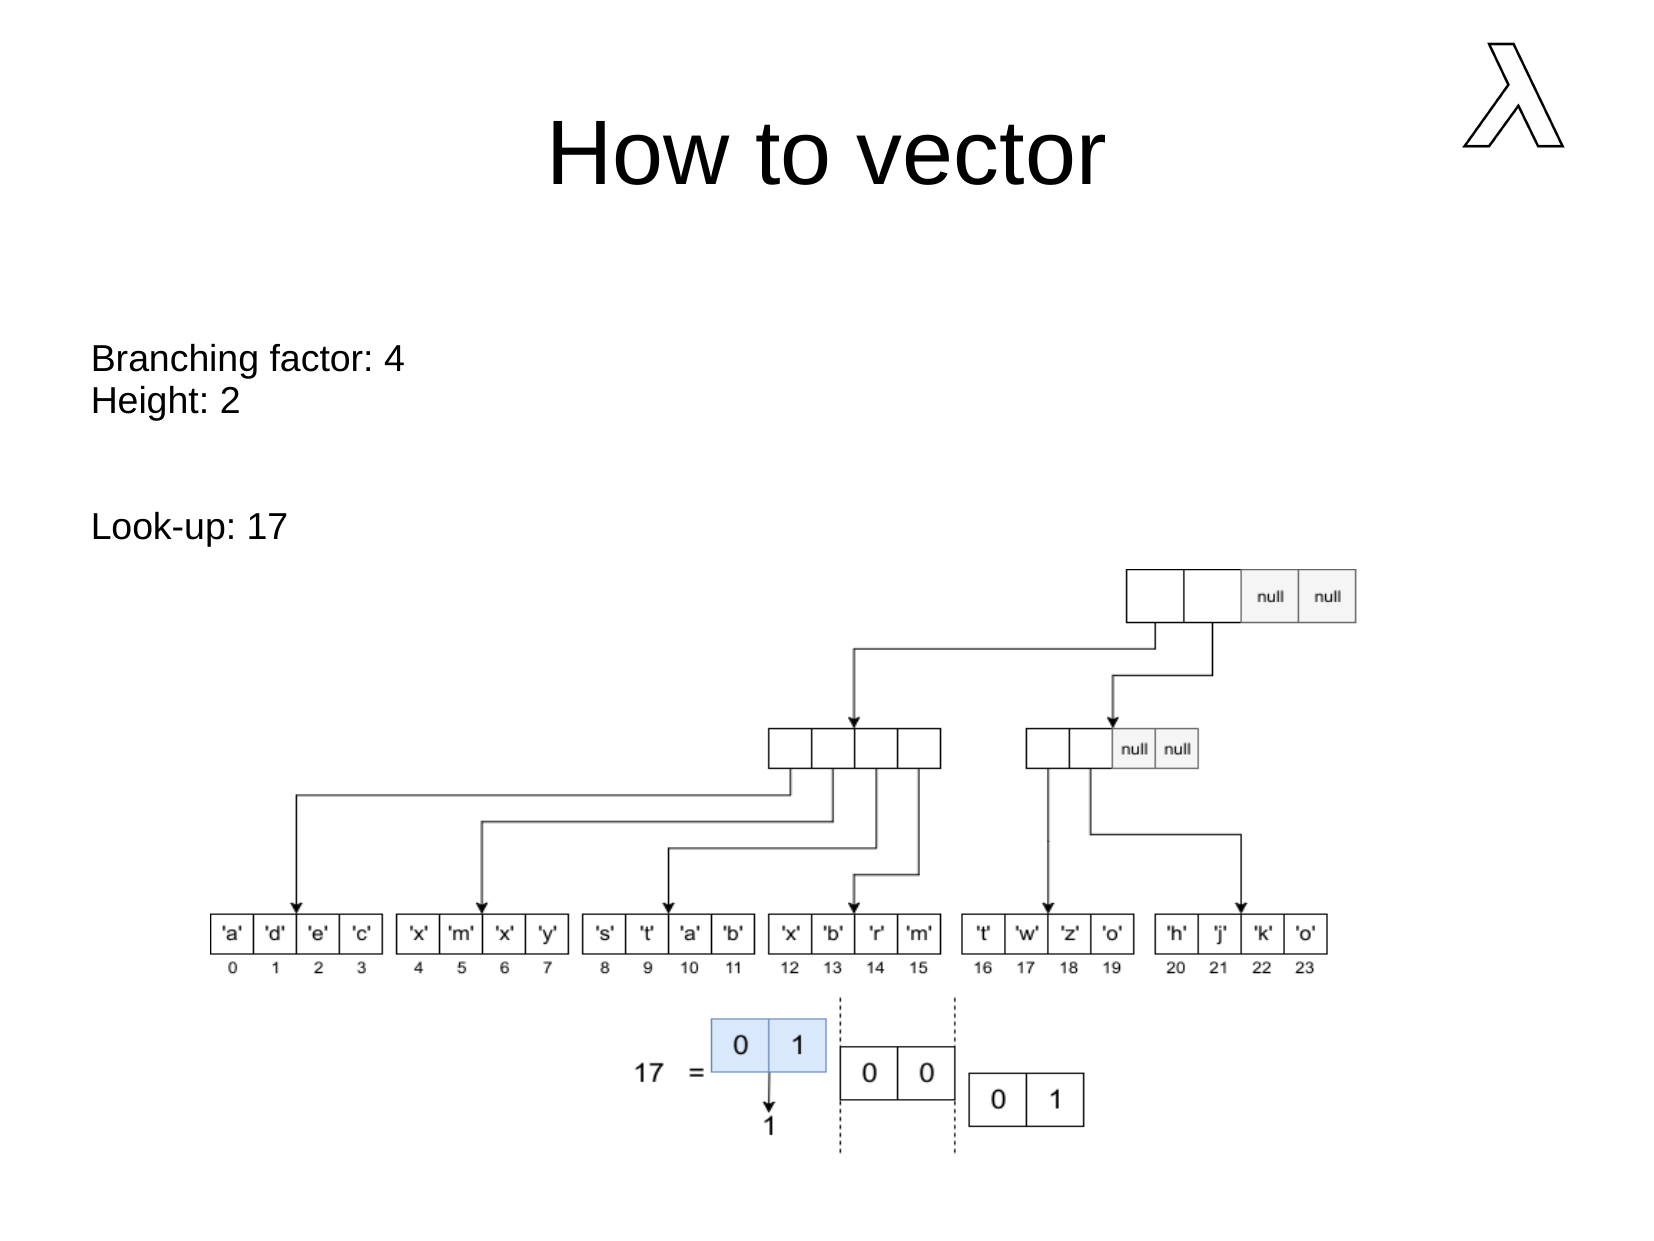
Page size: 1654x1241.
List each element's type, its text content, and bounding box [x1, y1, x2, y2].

title How to vector [82, 49, 1571, 257]
text_box Branching factor: 4 Height: 2 Look-up: 17 [76, 330, 421, 555]
picture [1440, 40, 1587, 151]
picture [210, 569, 1358, 1156]
